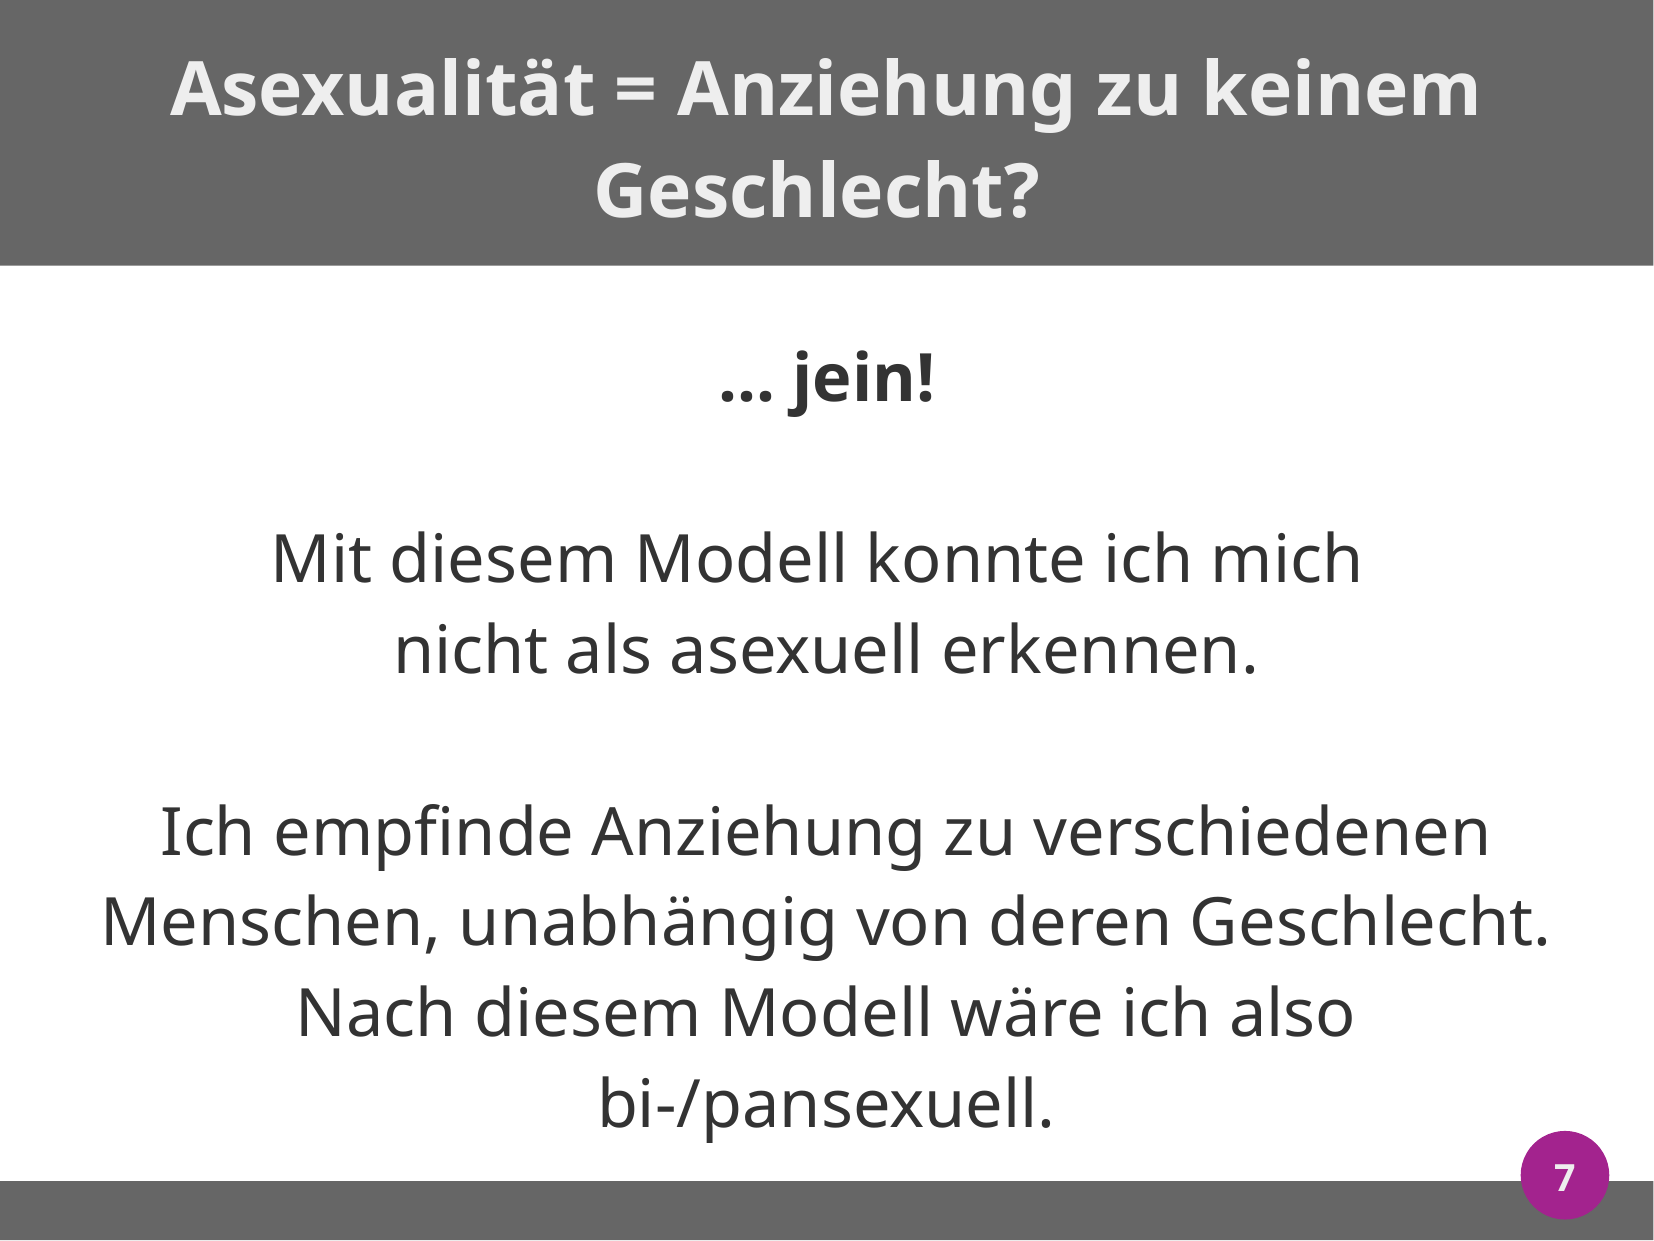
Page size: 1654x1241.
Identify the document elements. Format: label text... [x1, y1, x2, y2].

title Asexualität = Anziehung zu keinem Geschlecht? [59, 31, 1595, 205]
subtitle … jein! Mit diesem Modell konnte ich mich nicht als asexuell erkennen. Ich empfinde Anziehung zu verschiedenen Menschen, unabhängig von deren Geschlecht. Nach diesem Modell wäre ich also bi-/pansexuell. [59, 205, 1595, 1241]
